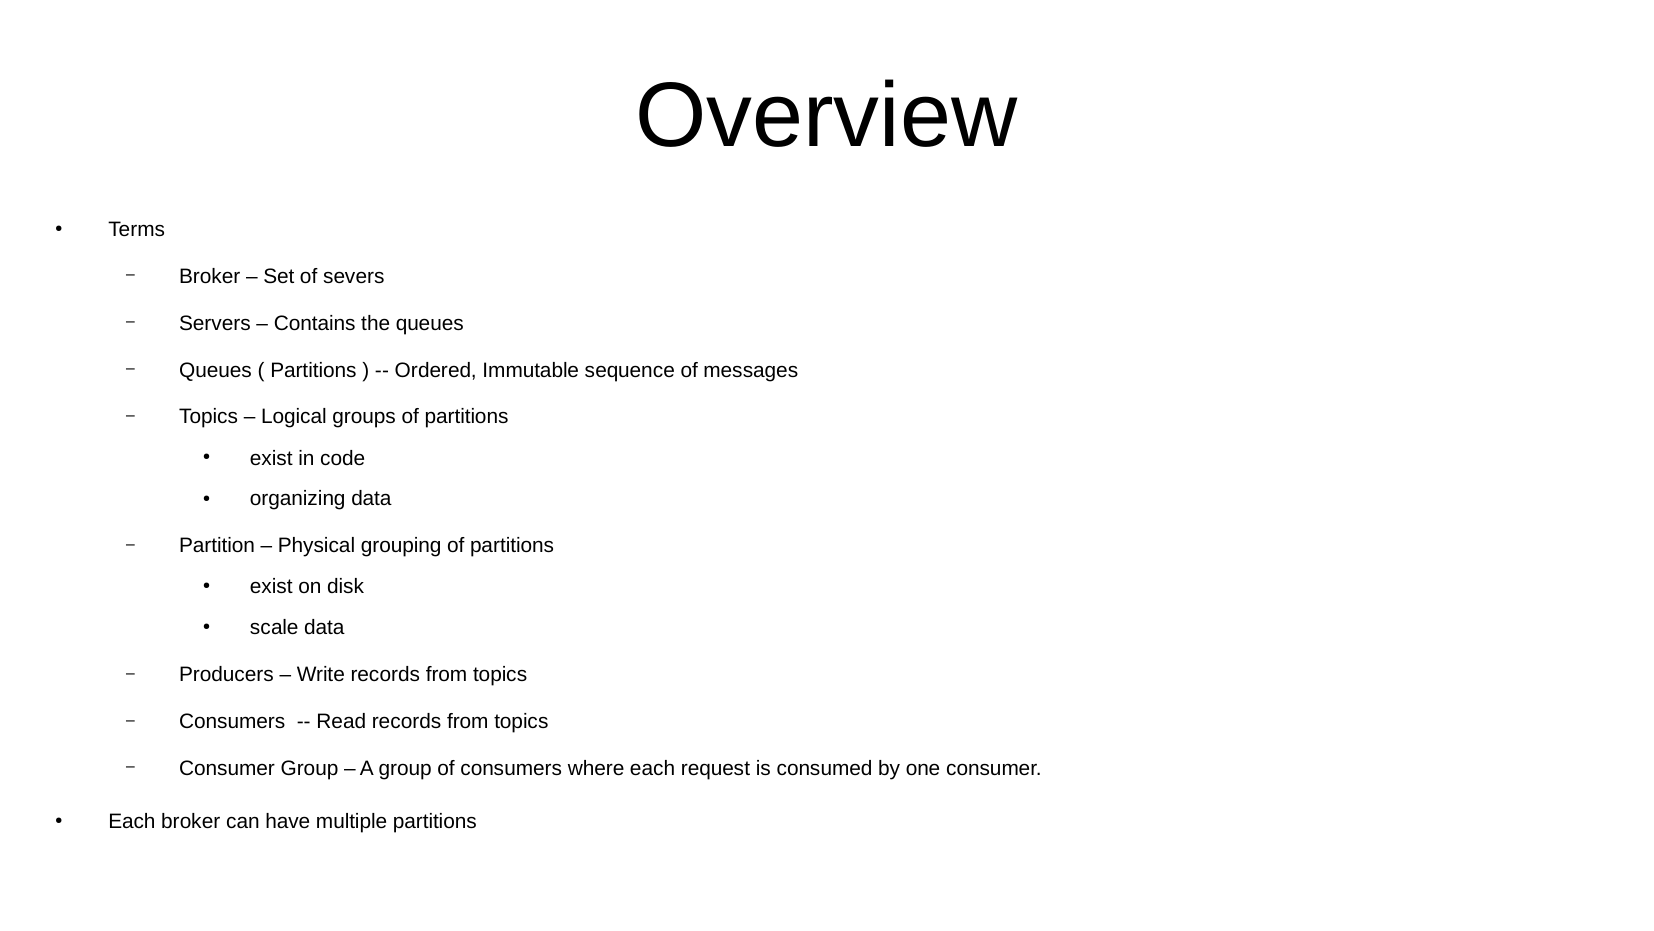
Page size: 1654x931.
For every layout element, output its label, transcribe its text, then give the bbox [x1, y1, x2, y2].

list Terms Broker – Set of severs Servers – Contains the queues Queues ( Partitions ) -- Ordered, Immutable sequence of messages Topics – Logical groups of partitions exist in code organizing data Partition – Physical grouping of partitions exist on disk scale data Producers – Write records from topics Consumers -- Read records from topics Consumer Group – A group of consumers where each request is consumed by one consumer. Each broker can have multiple partitions [37, 217, 1571, 901]
title Overview [82, 37, 1571, 193]
